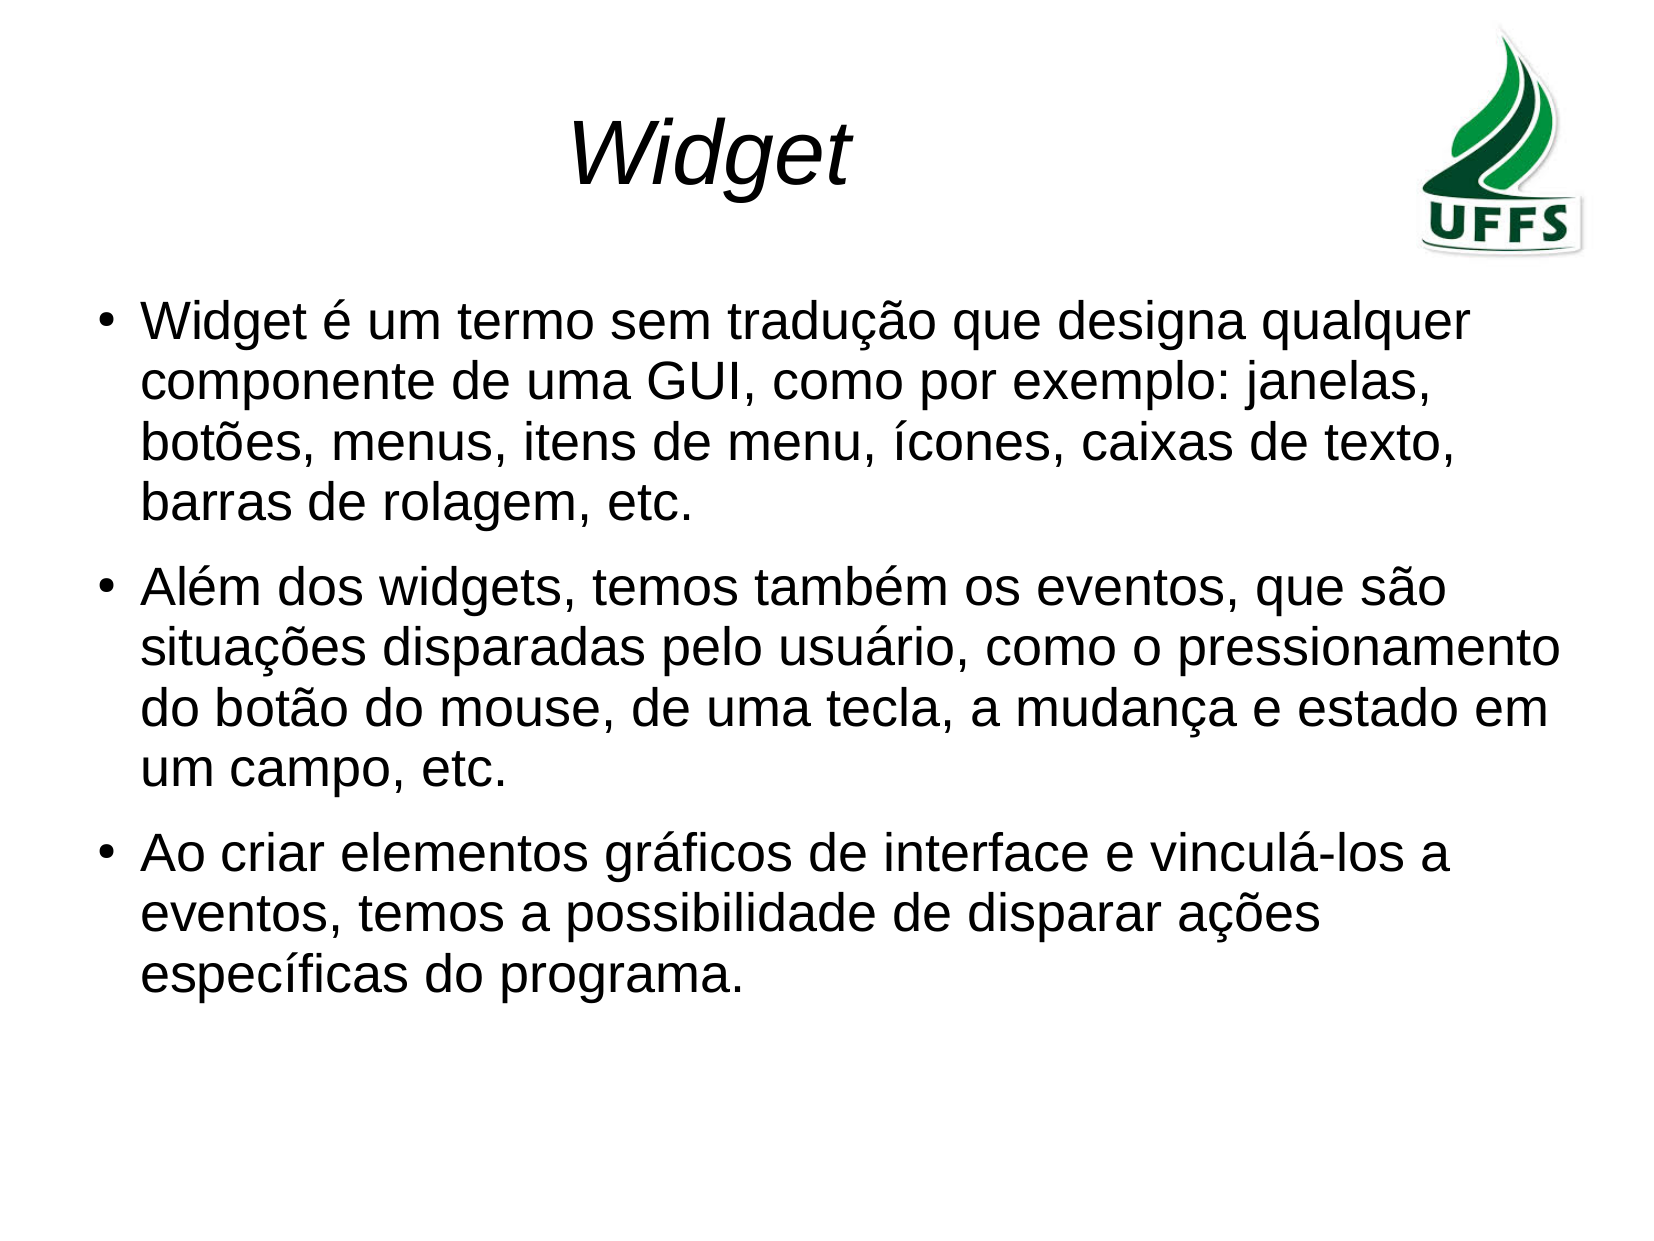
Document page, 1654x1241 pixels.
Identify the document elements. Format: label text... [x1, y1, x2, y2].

picture [1381, 20, 1624, 272]
list Widget é um termo sem tradução que designa qualquer componente de uma GUI, como por exemplo: janelas, botões, menus, itens de menu, ícones, caixas de texto, barras de rolagem, etc. Além dos widgets, temos também os eventos, que são situações disparadas pelo usuário, como o pressionamento do botão do mouse, de uma tecla, a mudança e estado em um campo, etc. Ao criar elementos gráficos de interface e vinculá-los a eventos, temos a possibilidade de disparar ações específicas do programa. [82, 290, 1571, 1010]
title Widget [82, 49, 1335, 257]
